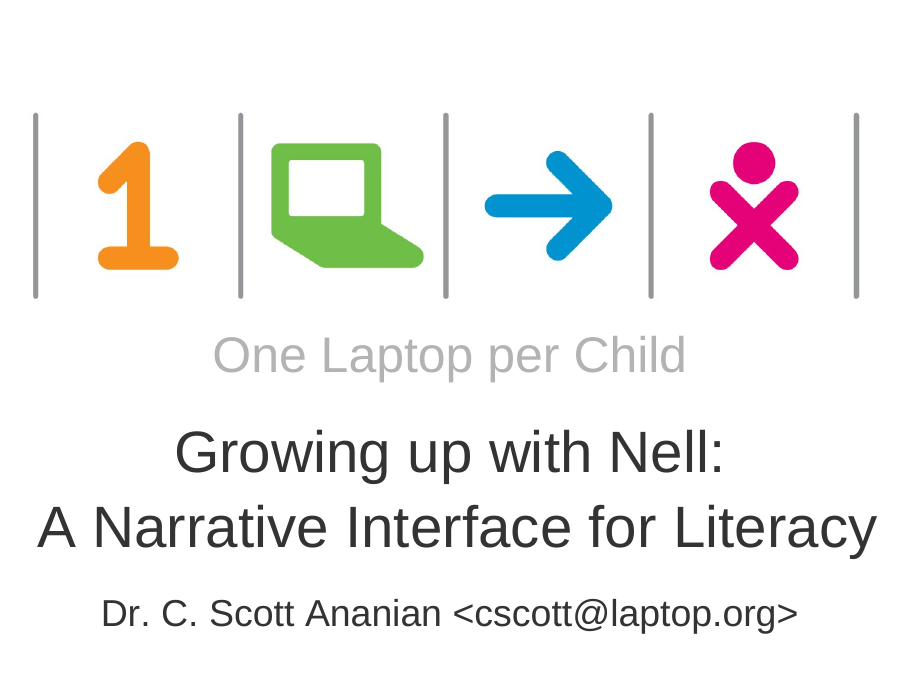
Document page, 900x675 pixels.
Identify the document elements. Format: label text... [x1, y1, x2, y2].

text_box Growing up with Nell: A Narrative Interface for Literacy Dr. C. Scott Ananian <cscott@laptop.org> [0, 374, 900, 670]
picture [0, 69, 900, 345]
text_box One Laptop per Child [197, 317, 703, 391]
